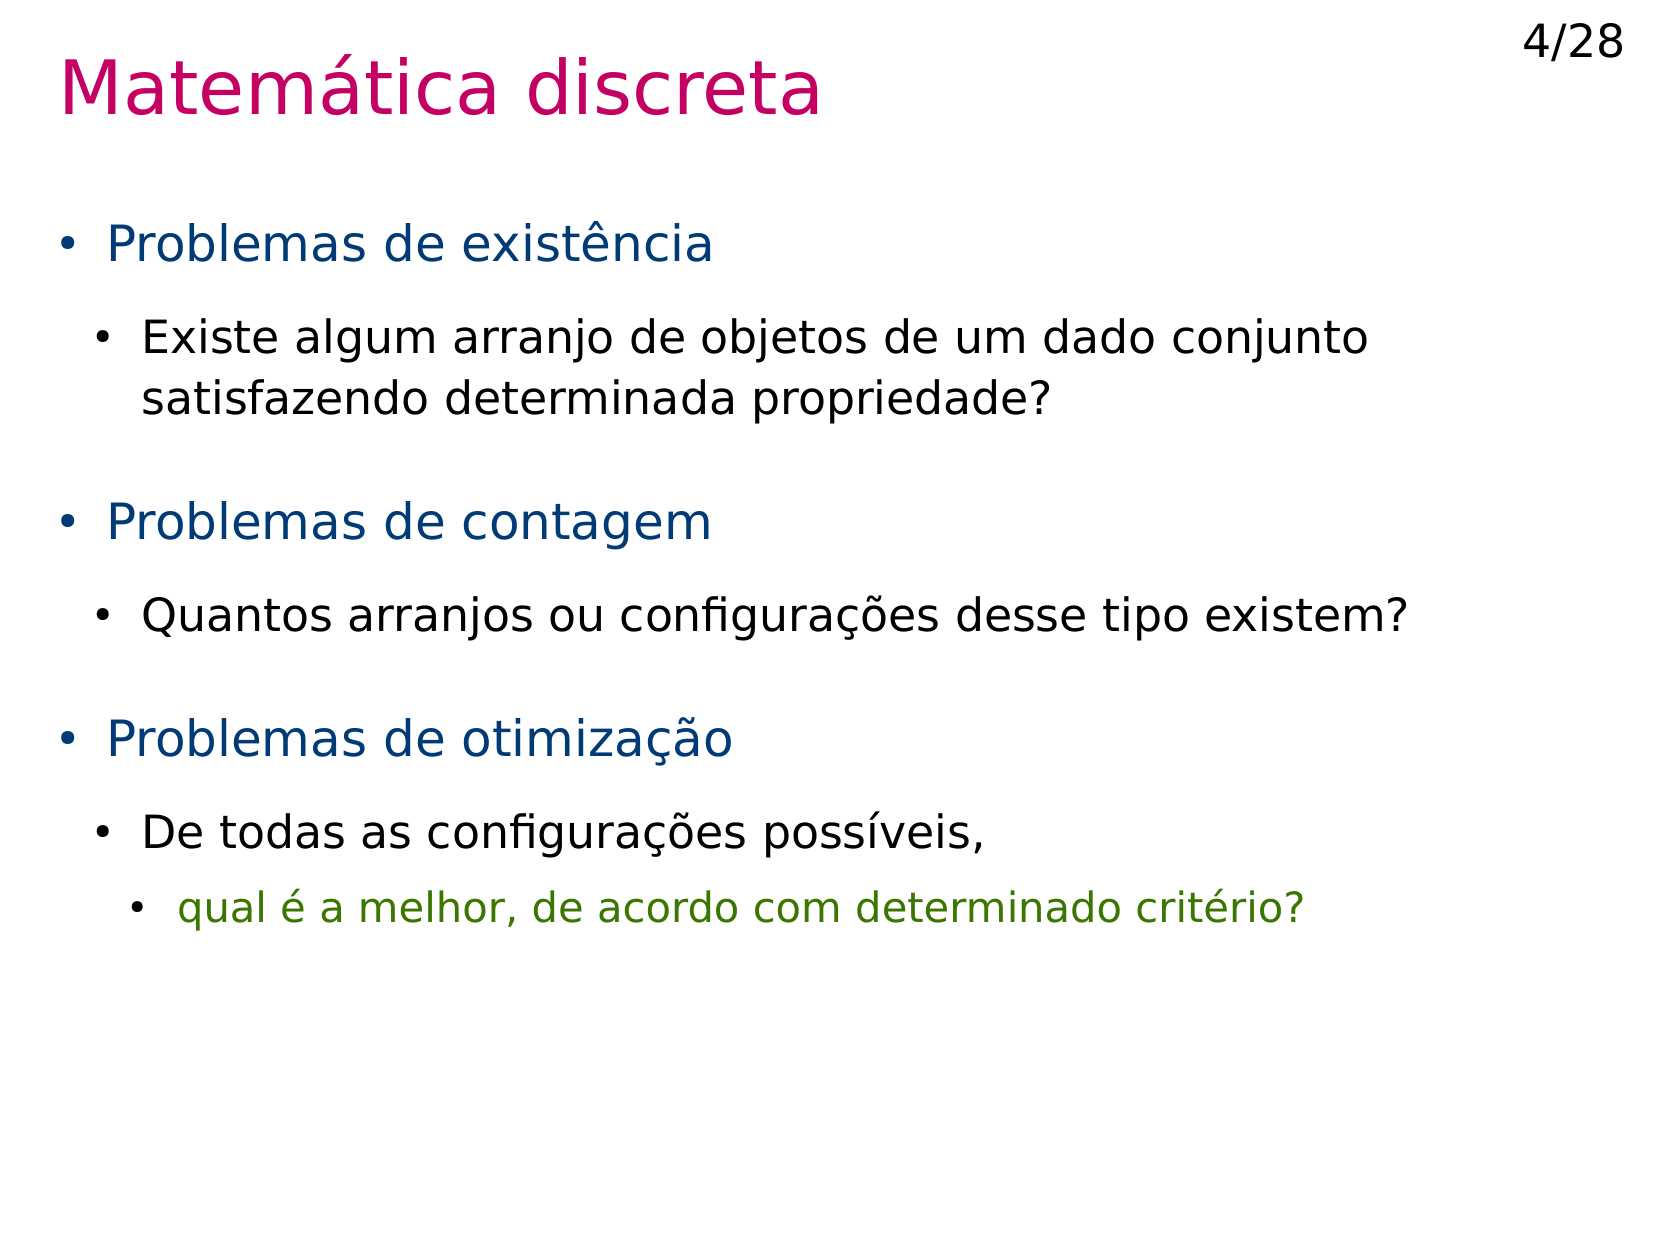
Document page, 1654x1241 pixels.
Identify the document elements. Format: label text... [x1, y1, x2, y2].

list Problemas de existência Existe algum arranjo de objetos de um dado conjunto satisfazendo determinada propriedade? Problemas de contagem Quantos arranjos ou configurações desse tipo existem? Problemas de otimização De todas as configurações possíveis, qual é a melhor, de acordo com determinado critério? [59, 206, 1625, 1211]
title Matemática discreta [59, 29, 1625, 148]
